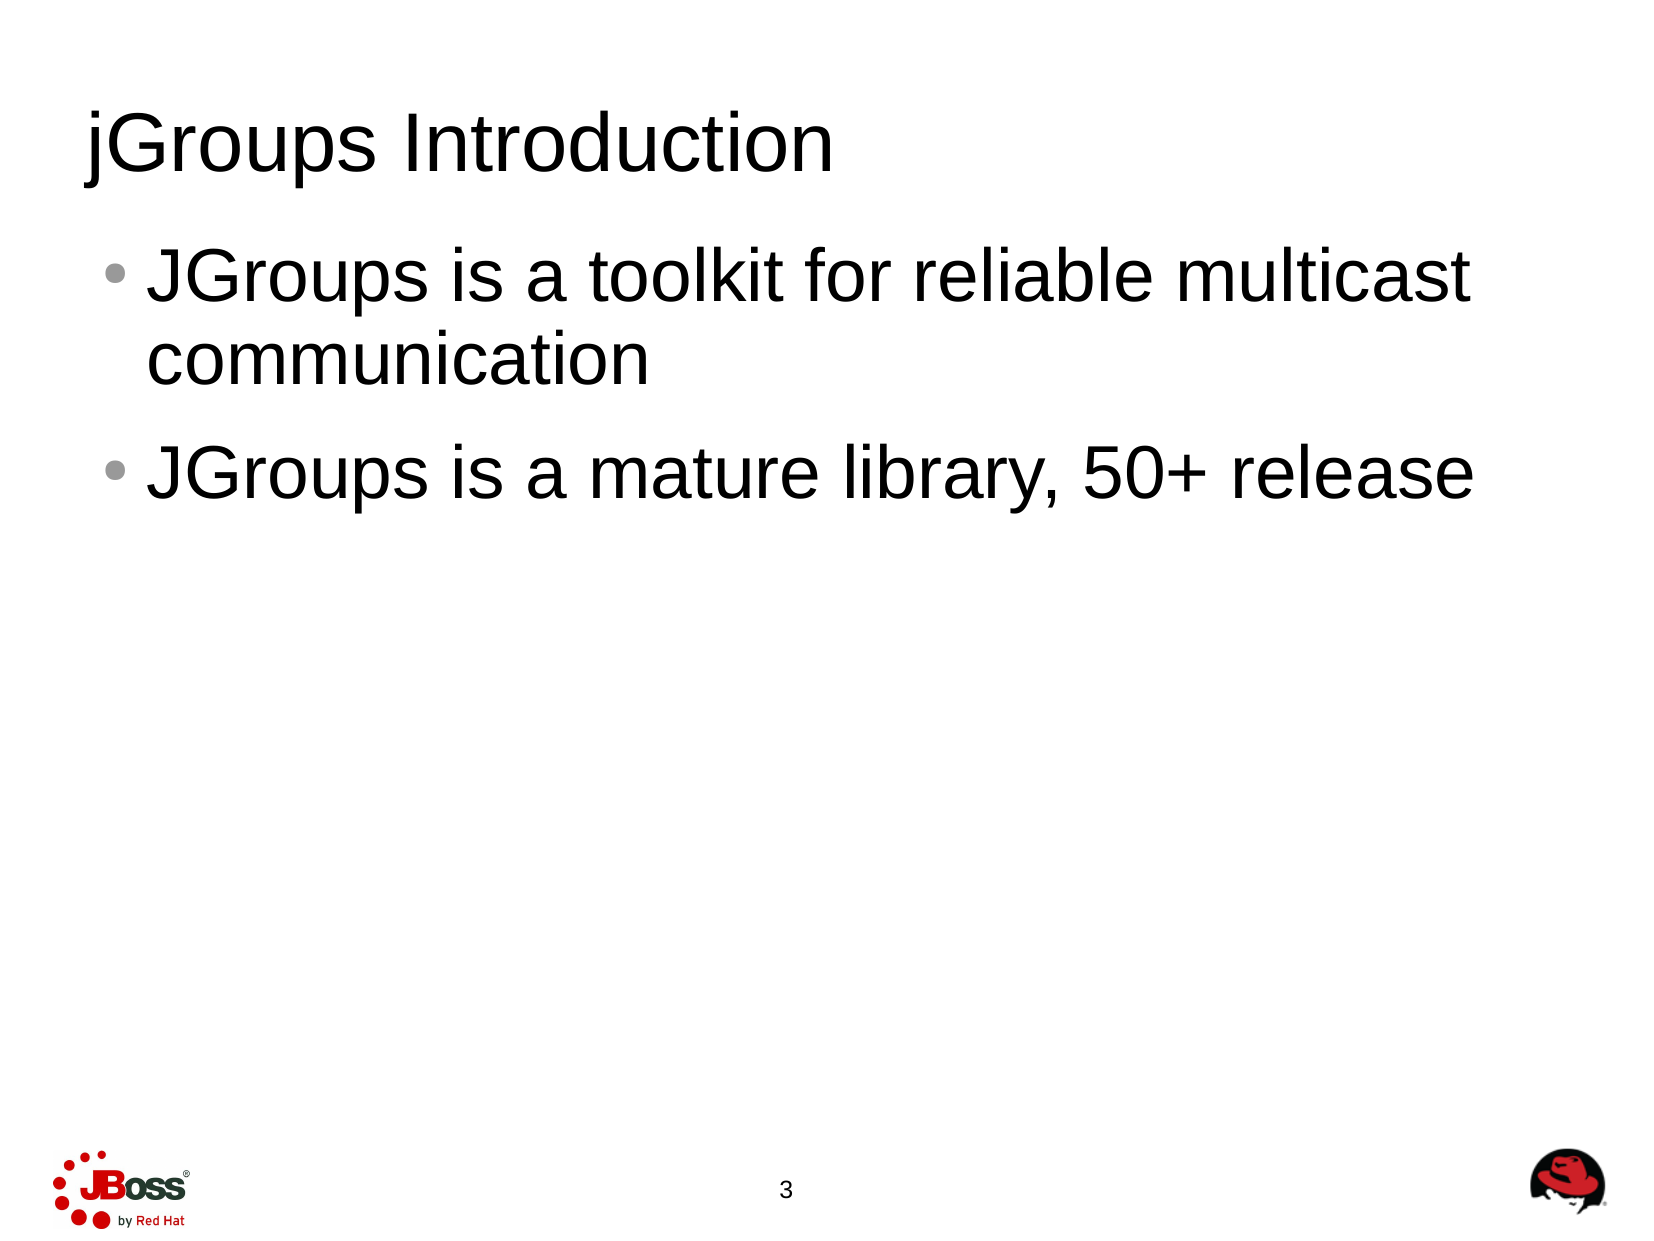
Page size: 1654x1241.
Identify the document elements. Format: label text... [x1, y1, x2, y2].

list JGroups is a toolkit for reliable multicast communication JGroups is a mature library, 50+ release [86, 232, 1538, 1013]
title jGroups Introduction [86, 49, 1576, 237]
picture [1529, 1146, 1613, 1224]
picture [53, 1150, 190, 1229]
